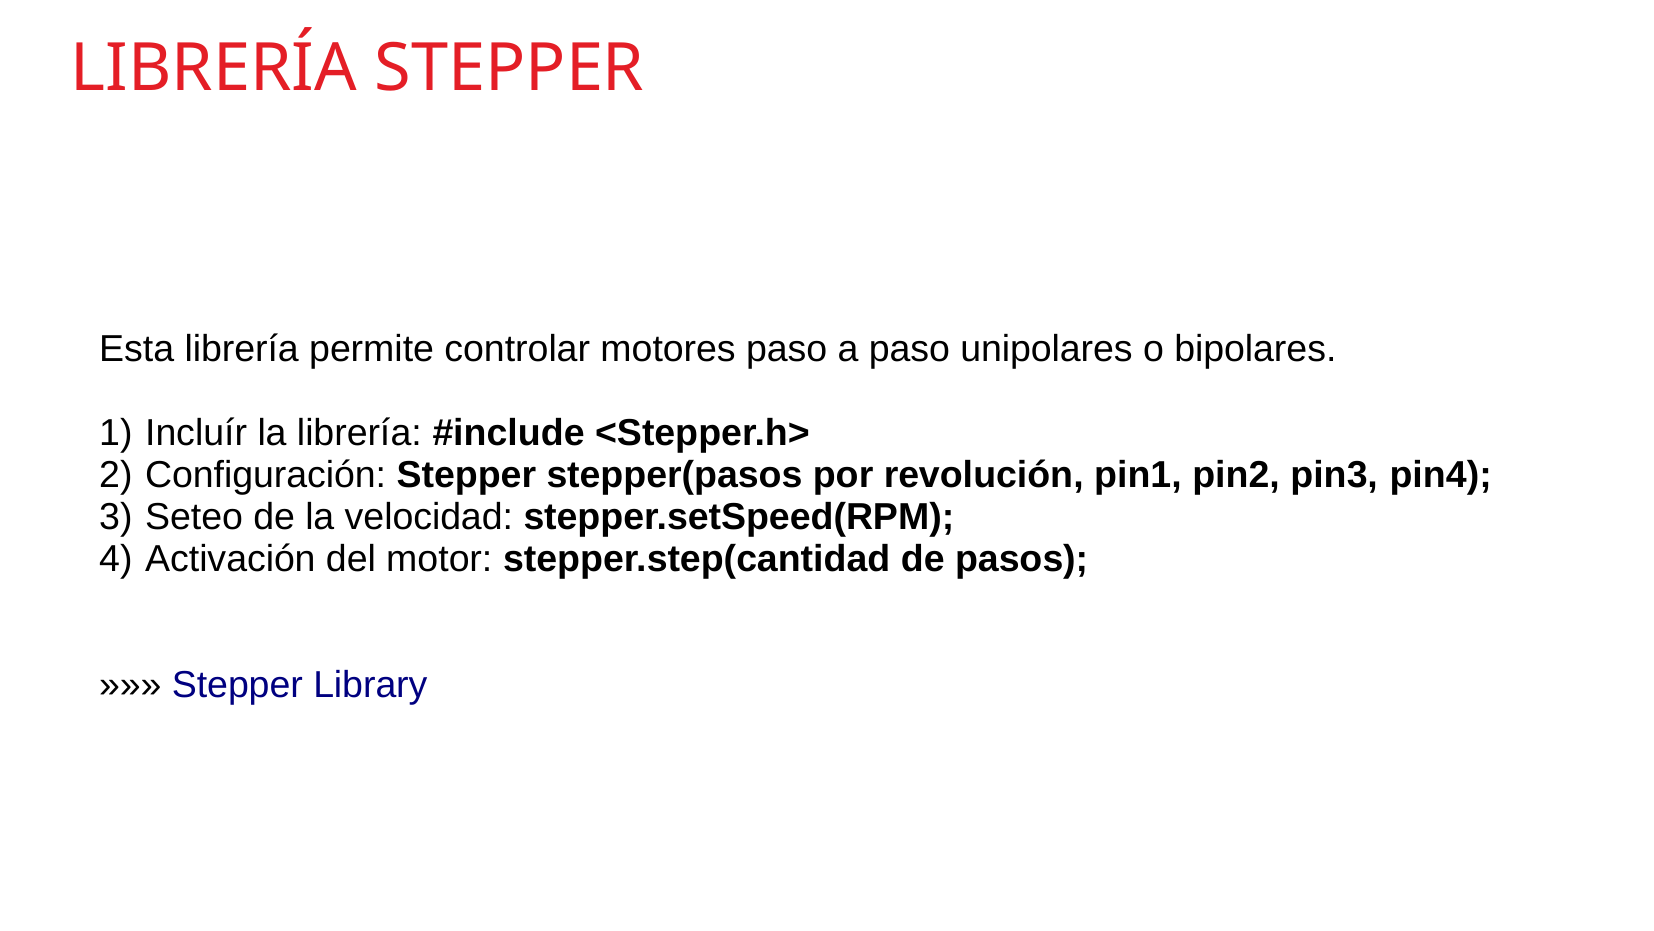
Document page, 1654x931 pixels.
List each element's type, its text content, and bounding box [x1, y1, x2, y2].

text_box Esta librería permite controlar motores paso a paso unipolares o bipolares. Incluír la librería: #include <Stepper.h> Configuración: Stepper stepper(pasos por revolución, pin1, pin2, pin3, pin4); Seteo de la velocidad: stepper.setSpeed(RPM); Activación del motor: stepper.step(cantidad de pasos); »»» Stepper Library [84, 319, 1570, 755]
title LIBRERÍA STEPPER [70, 11, 1347, 118]
